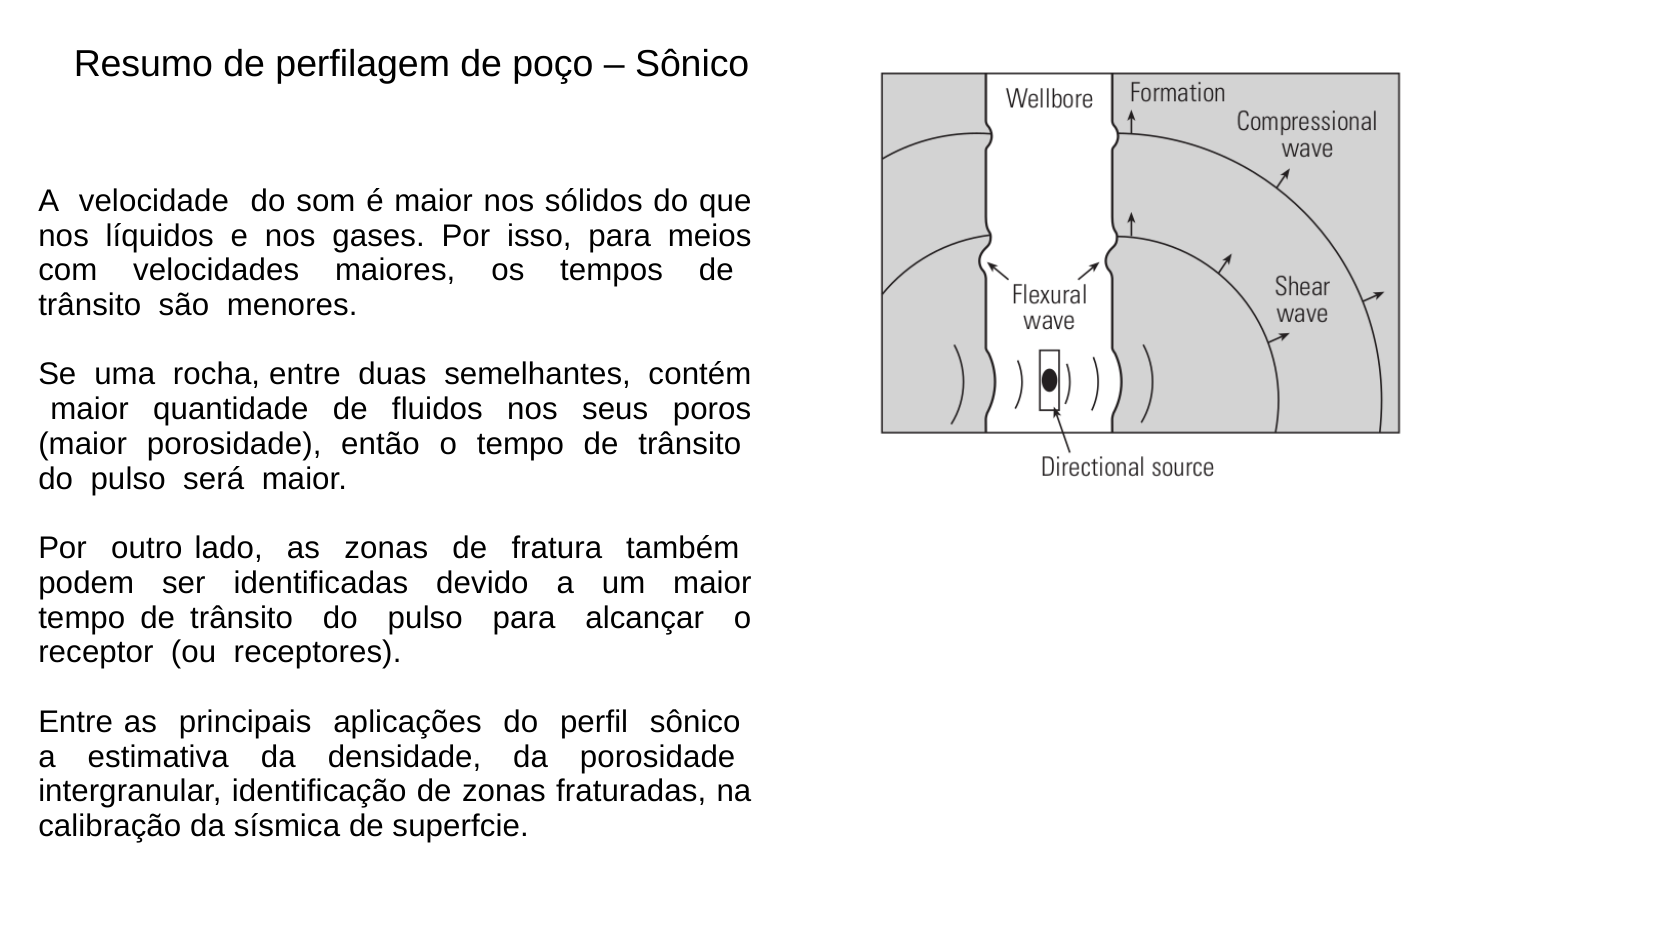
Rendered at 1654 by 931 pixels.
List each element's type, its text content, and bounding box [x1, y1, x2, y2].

picture [850, 49, 1418, 485]
text_box Resumo de perfilagem de poço – Sônico [59, 35, 1123, 93]
text_box A velocidade do som é maior nos sólidos do que nos líquidos e nos gases. Por isso, para meios com velocidades maiores, os tempos de trânsito são menores. Se uma rocha, entre duas semelhantes, contém maior quantidade de fluidos nos seus poros (maior porosidade), então o tempo de trânsito do pulso será maior. Por outro lado, as zonas de fratura também podem ser identificadas devido a um maior tempo de trânsito do pulso para alcançar o receptor (ou receptores). Entre as principais aplicações do perfil sônico a estimativa da densidade, da porosidade intergranular, identificação de zonas fraturadas, na calibração da sísmica de superfcie. [23, 175, 768, 851]
